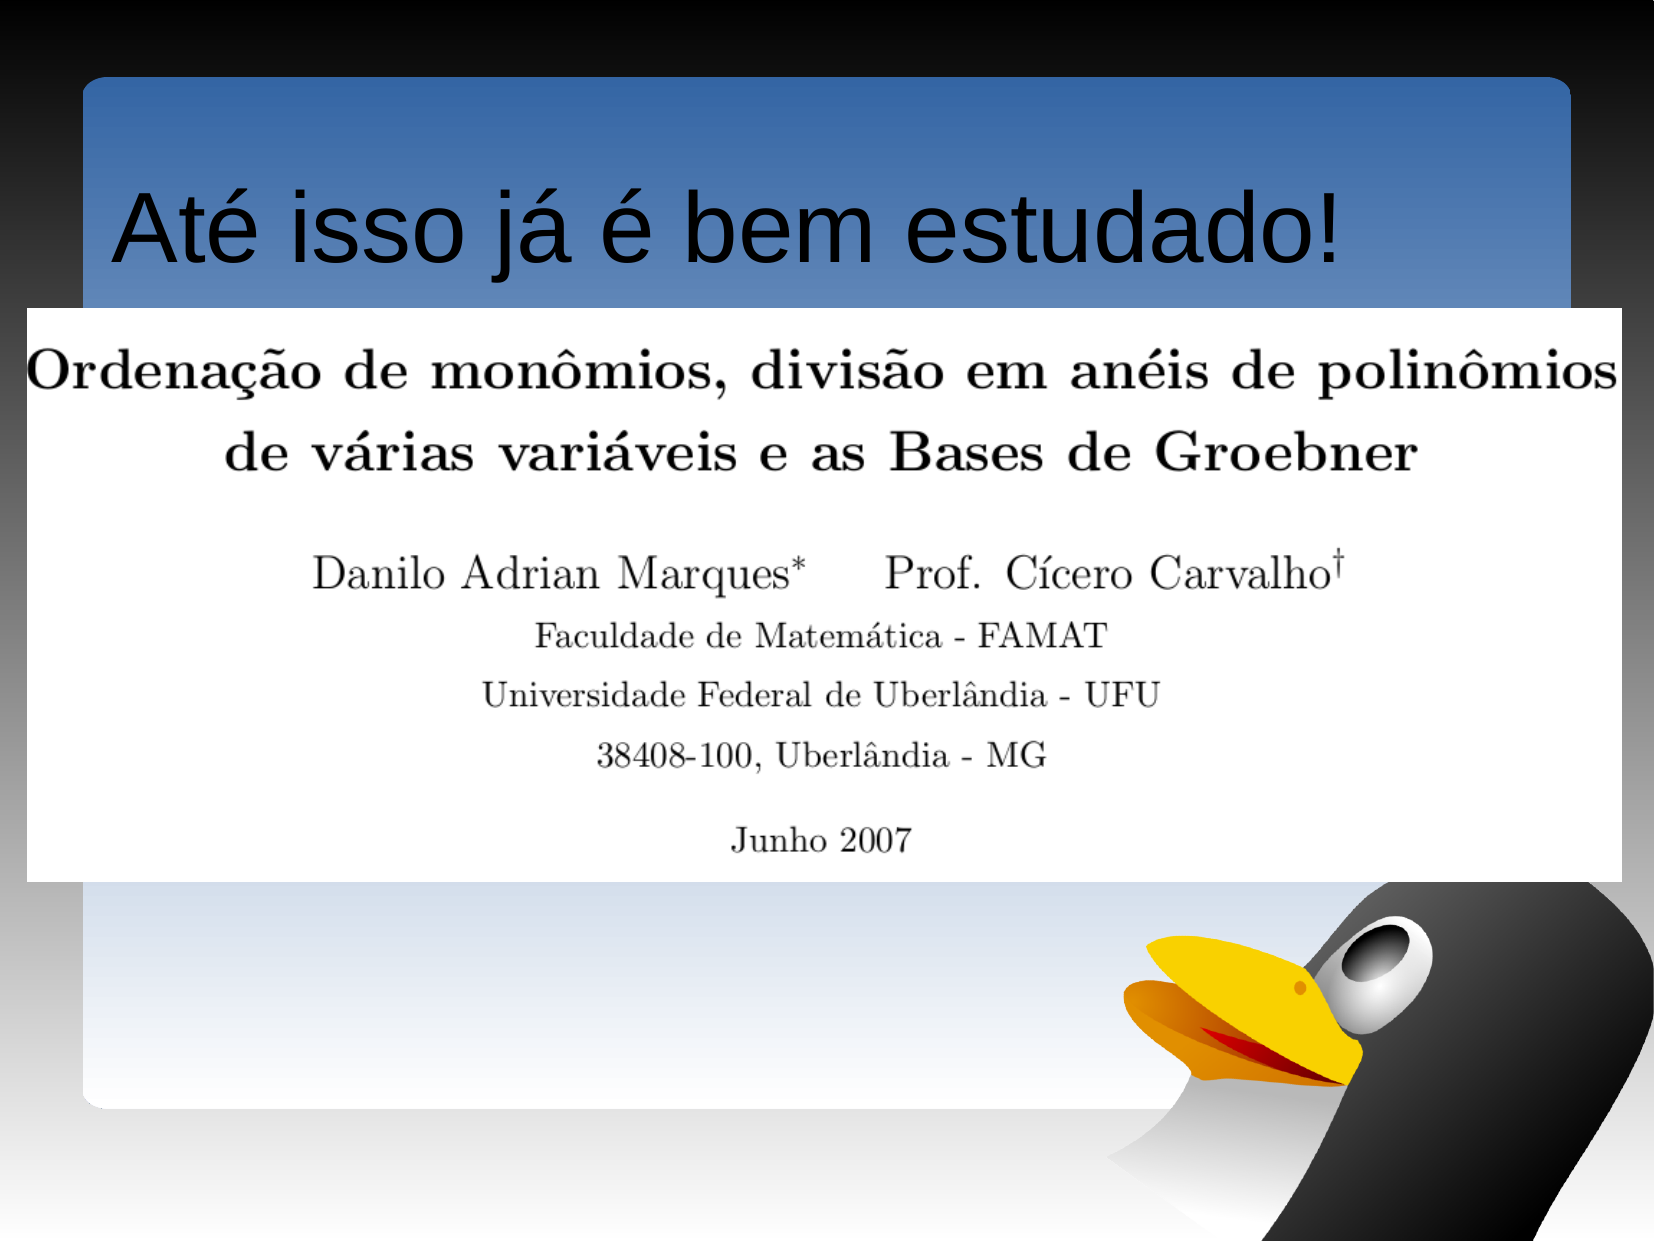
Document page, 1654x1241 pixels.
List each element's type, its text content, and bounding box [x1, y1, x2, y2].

picture [27, 308, 1654, 1241]
subtitle FAMAT em Revista no 9, Out 2007 [90, 882, 1546, 1183]
title Até isso já é bem estudado! [96, 164, 1553, 308]
